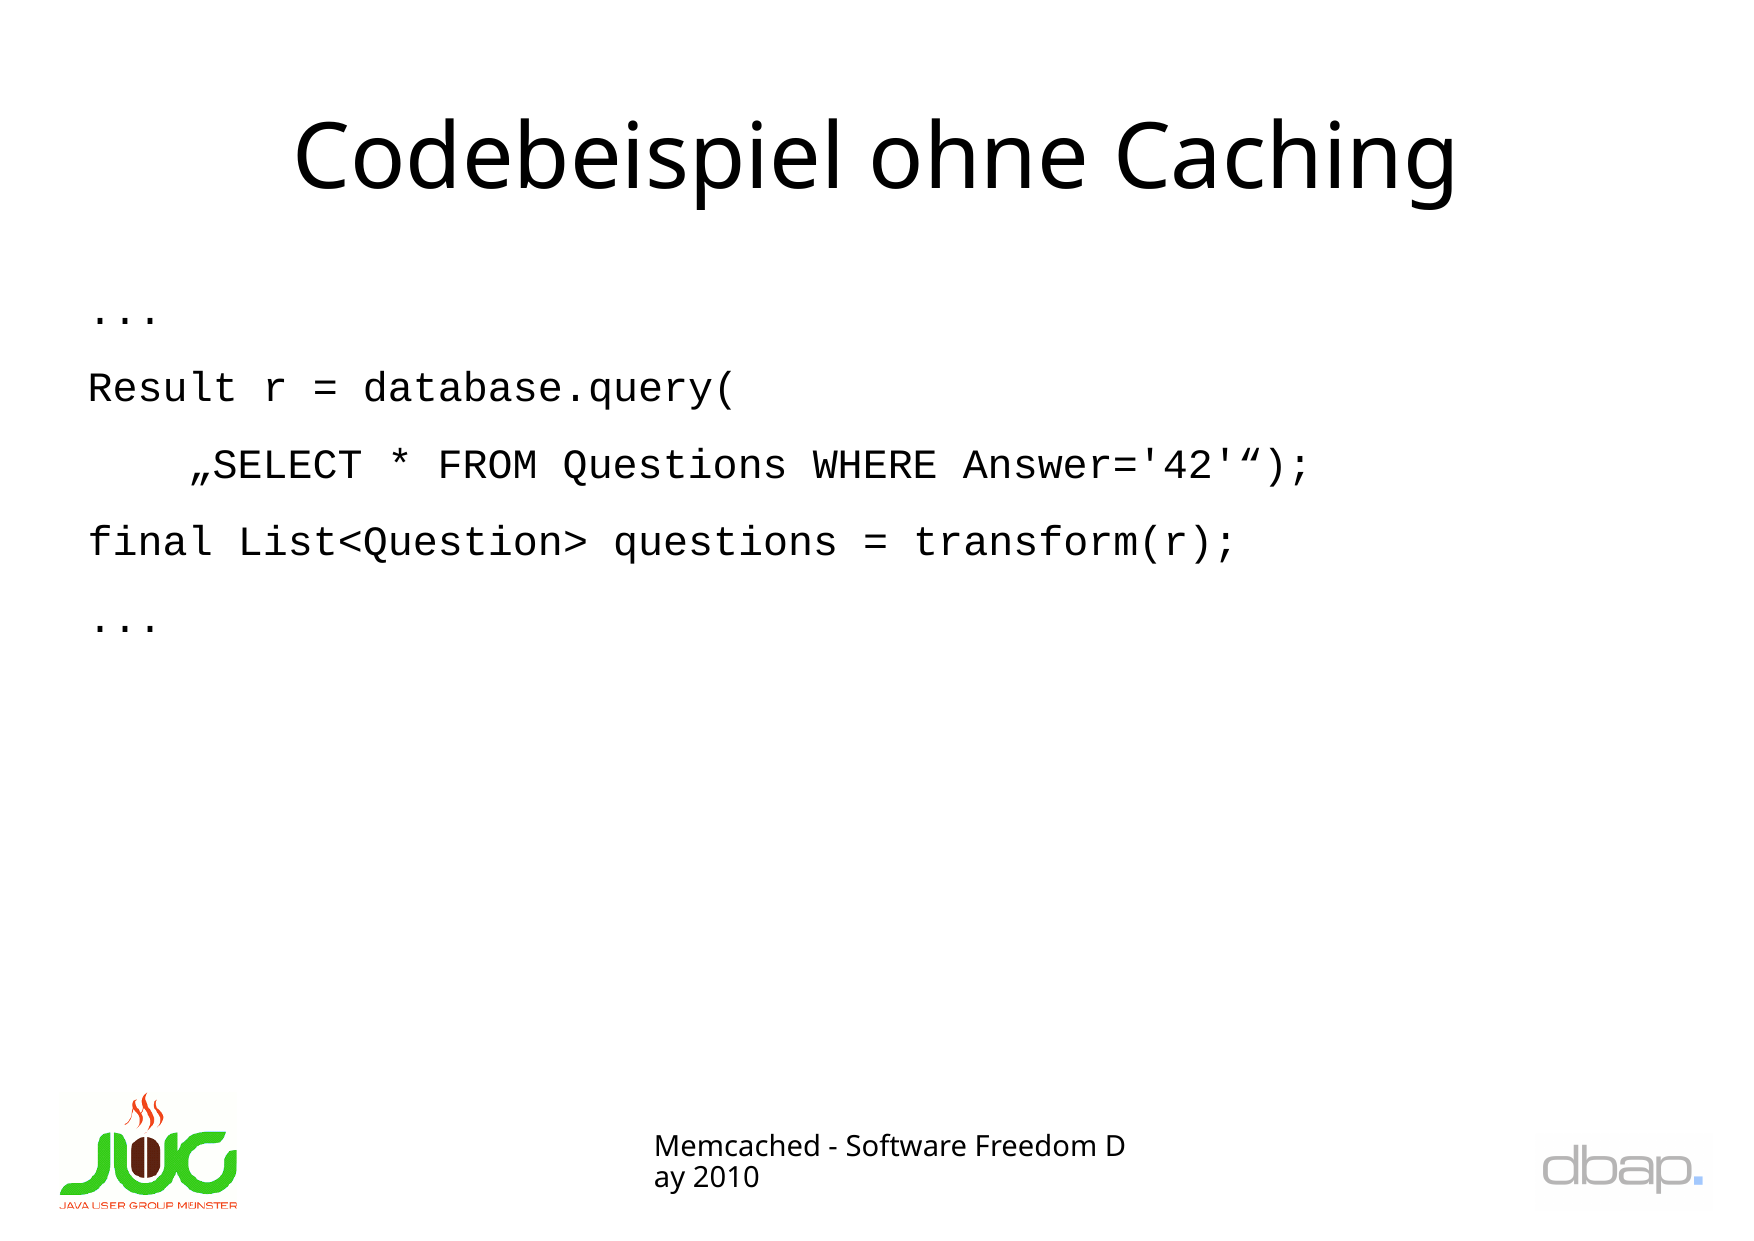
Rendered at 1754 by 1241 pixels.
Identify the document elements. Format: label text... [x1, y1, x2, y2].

picture [59, 1092, 237, 1209]
title Codebeispiel ohne Caching [87, 56, 1667, 250]
picture [1535, 1133, 1713, 1211]
list ... Result r = database.query( „SELECT * FROM Questions WHERE Answer='42'“); final List<Question> questions = transform(r); ... [87, 290, 1667, 1094]
